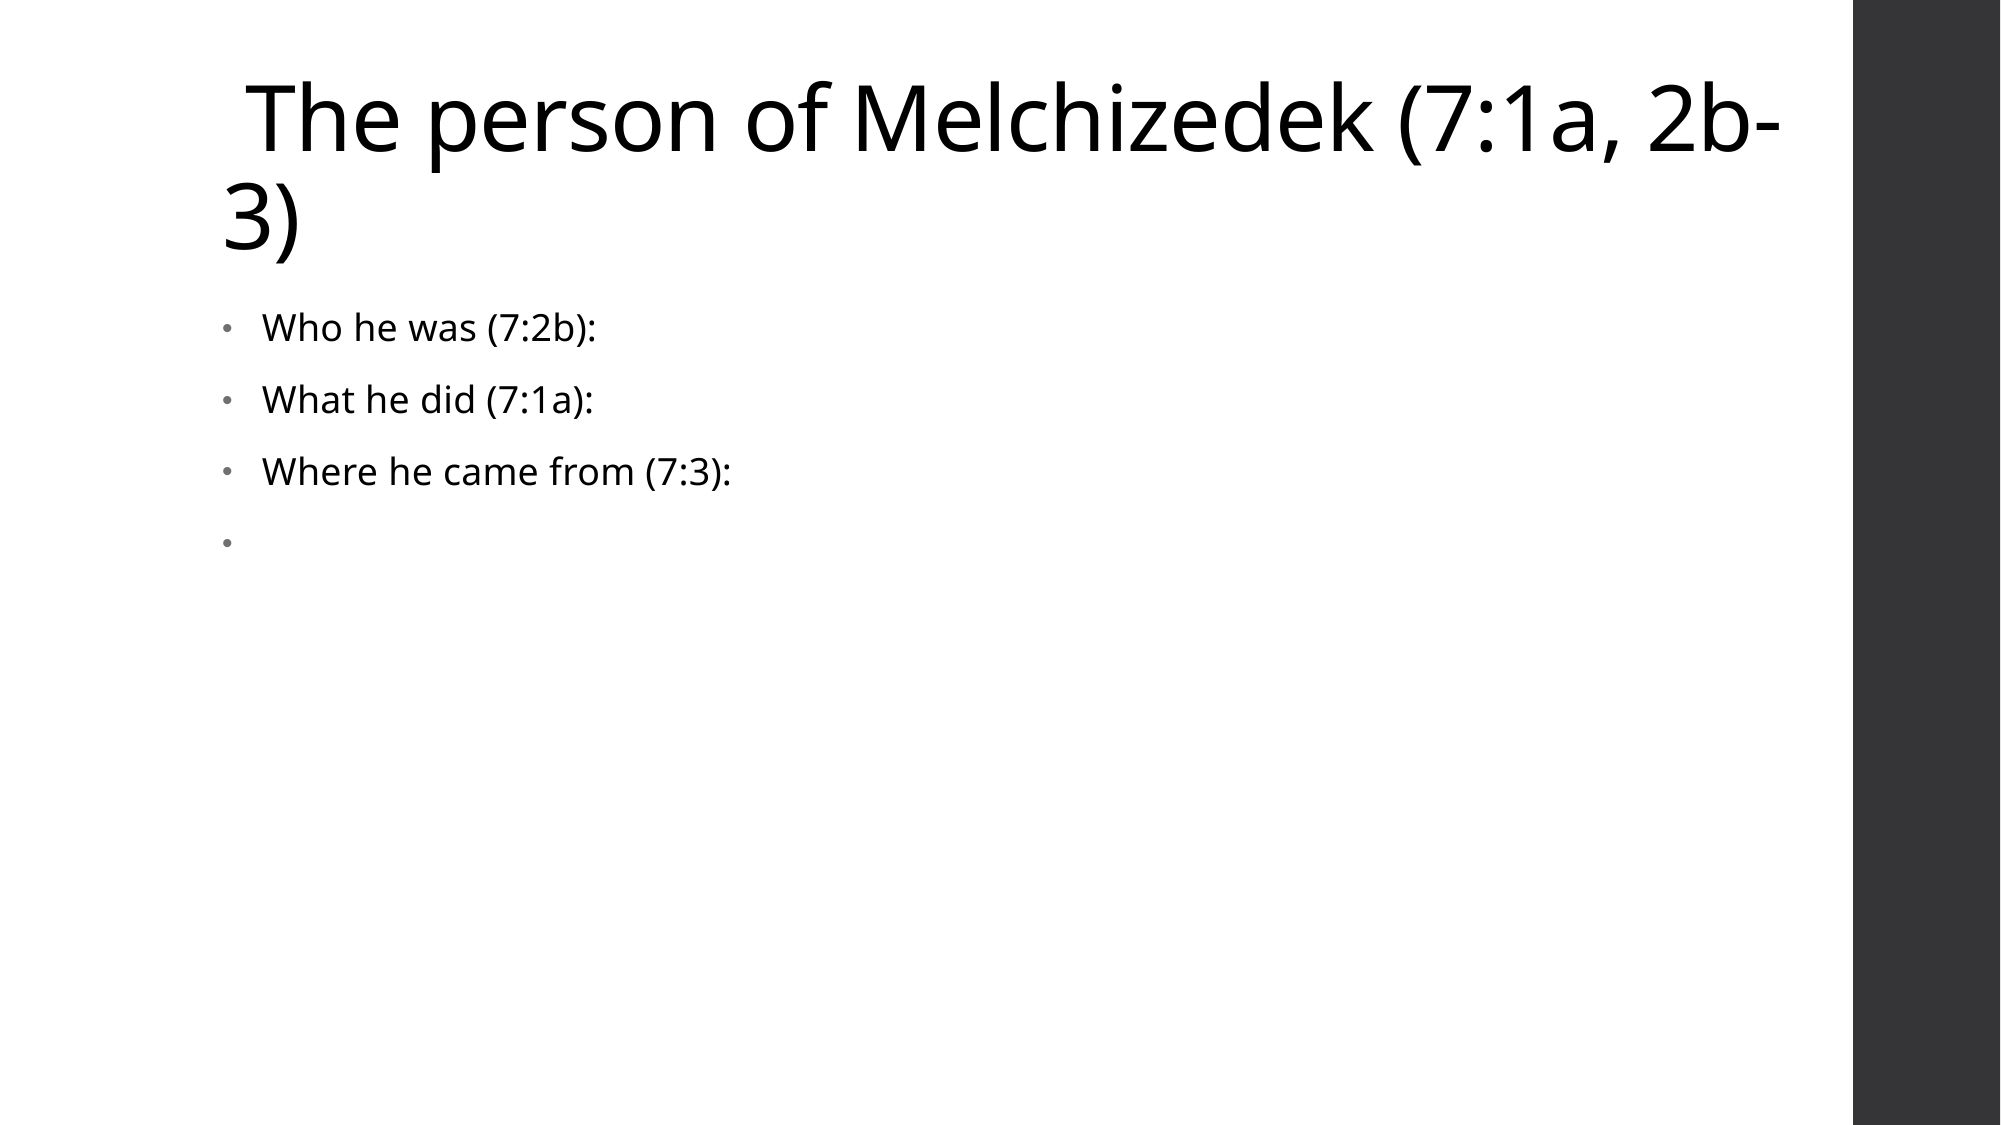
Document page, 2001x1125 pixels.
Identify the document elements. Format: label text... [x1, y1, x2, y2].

list Who he was (7:2b): What he did (7:1a): Where he came from (7:3): [206, 299, 1617, 1014]
title The person of Melchizedek (7:1a, 2b-3) [206, 60, 1797, 278]
